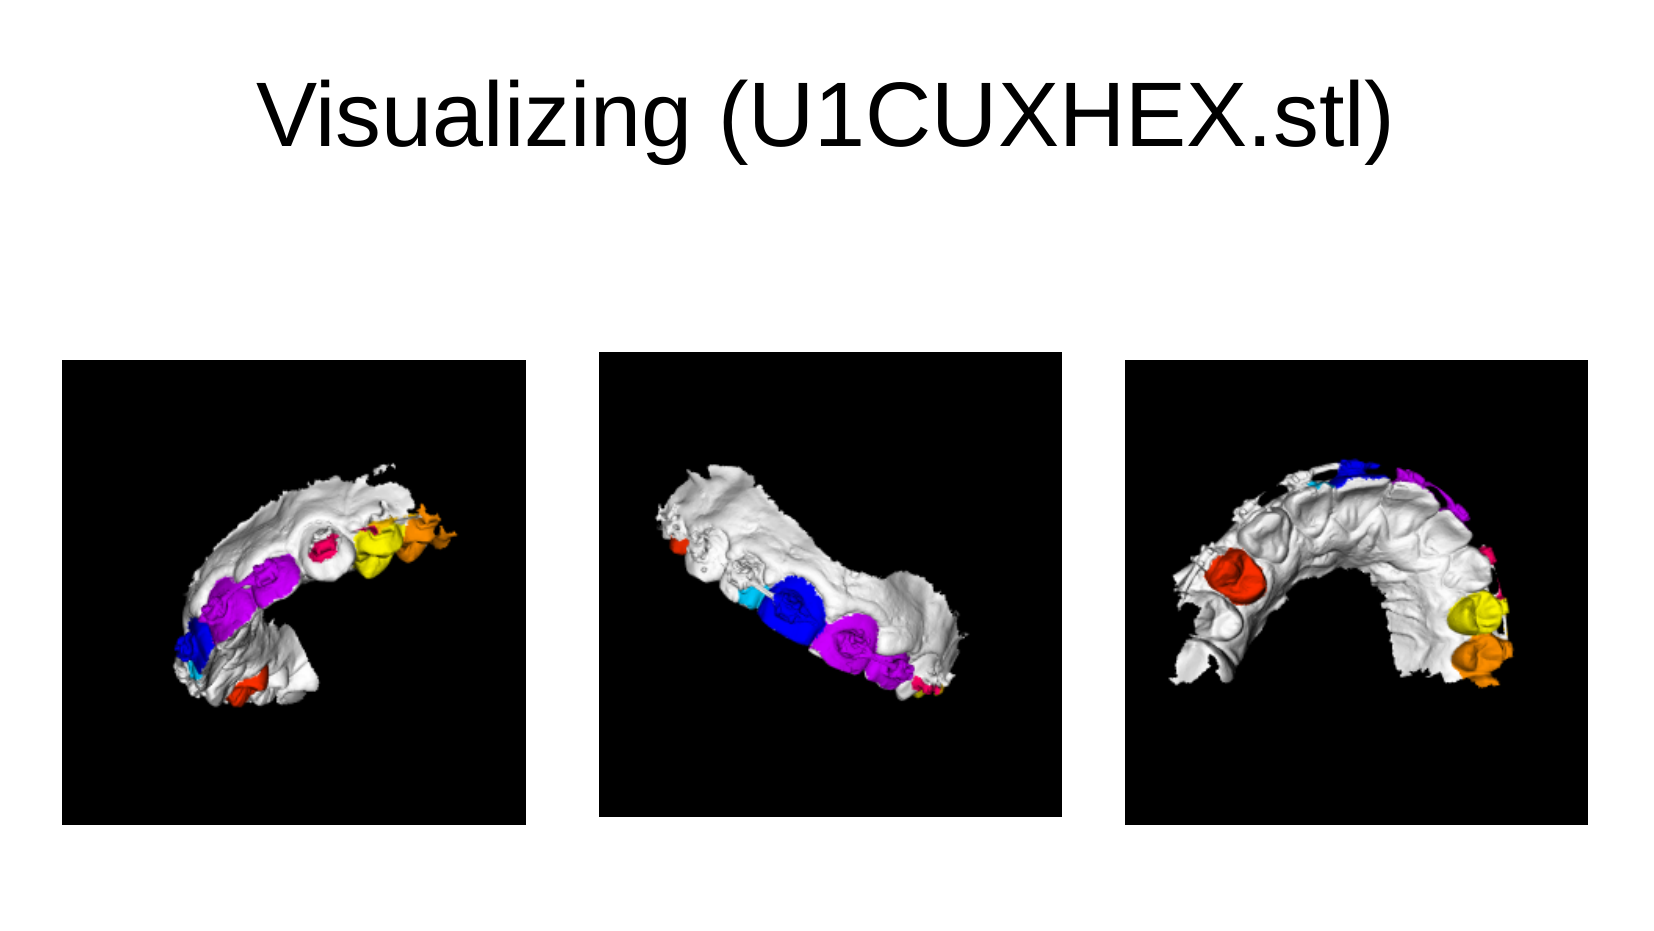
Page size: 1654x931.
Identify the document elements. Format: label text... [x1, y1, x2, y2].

picture [599, 352, 1062, 817]
picture [1125, 360, 1588, 826]
title Visualizing (U1CUXHEX.stl) [82, 37, 1571, 193]
picture [62, 360, 526, 826]
